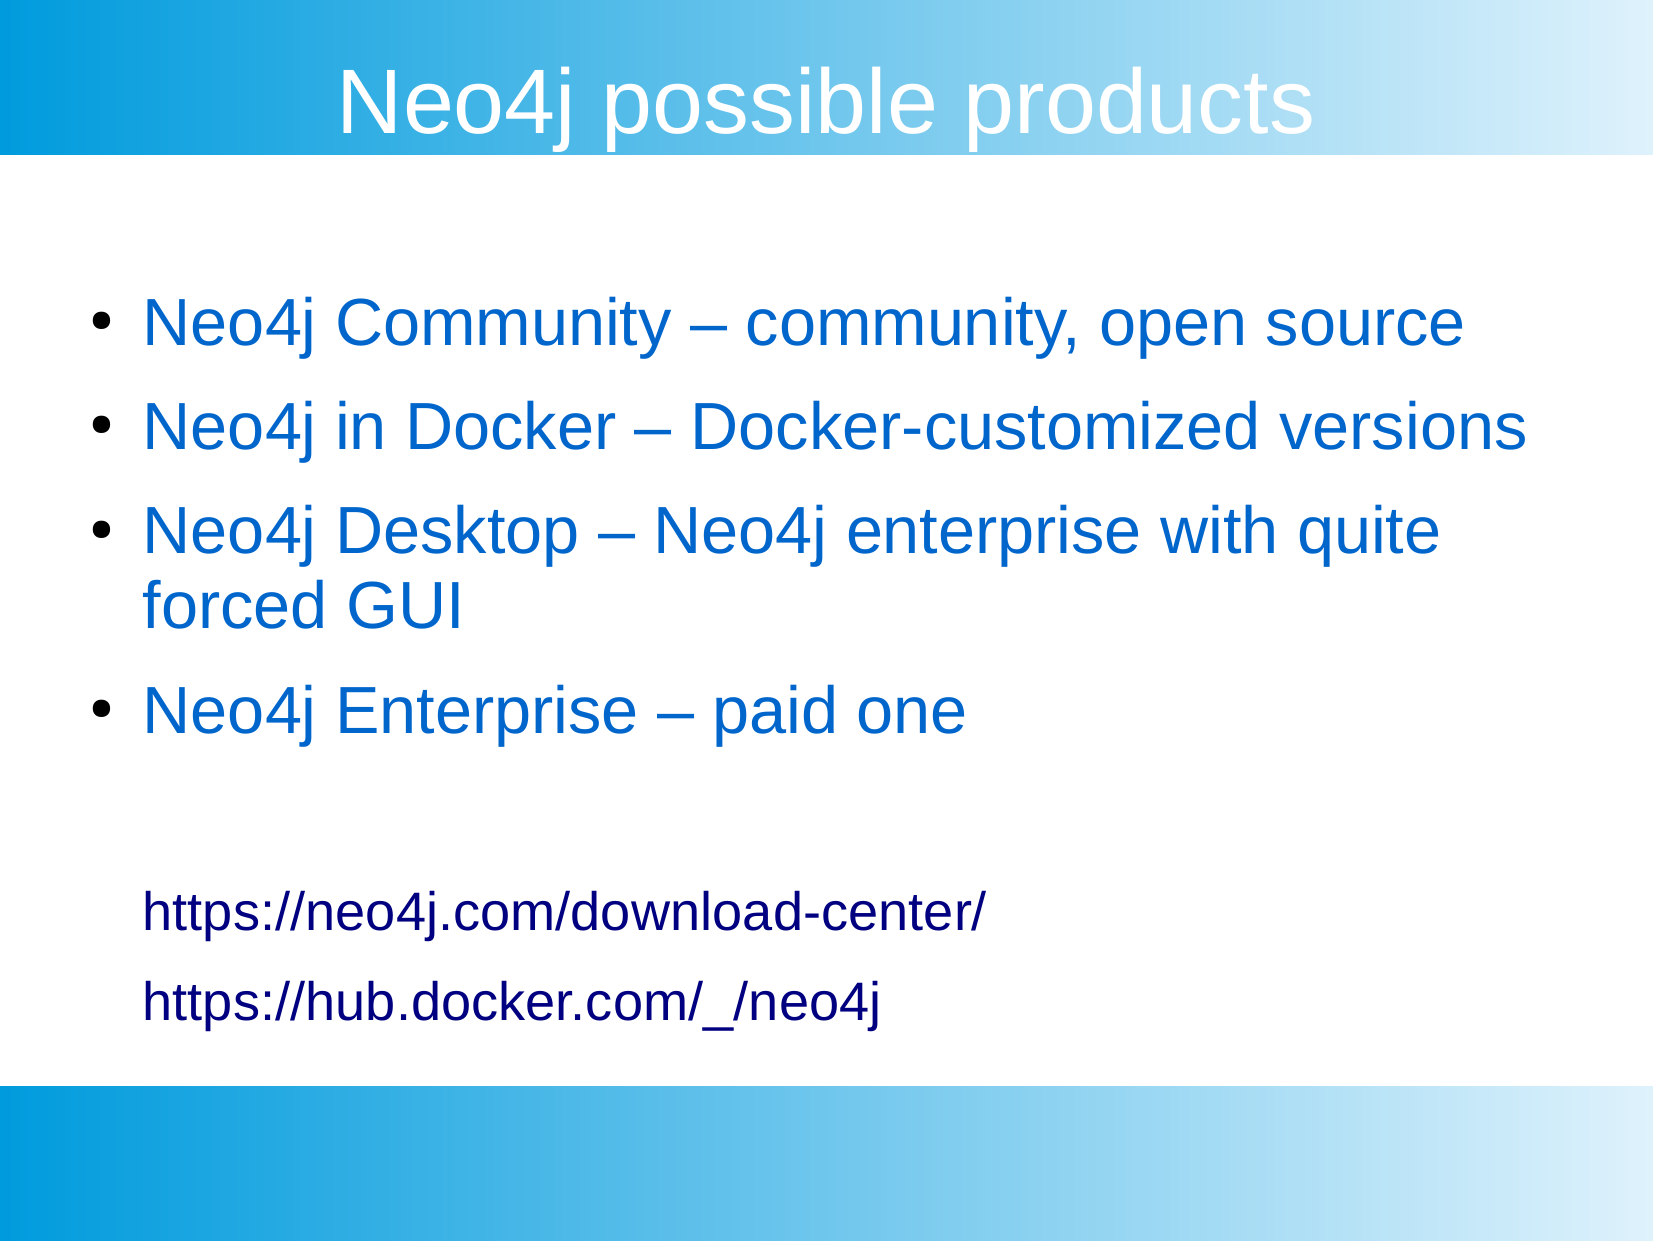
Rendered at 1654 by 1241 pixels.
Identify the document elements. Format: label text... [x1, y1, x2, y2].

title Neo4j possible products [82, 49, 1571, 155]
list Neo4j Community – community, open source Neo4j in Docker – Docker-customized versions Neo4j Desktop – Neo4j enterprise with quite forced GUI Neo4j Enterprise – paid one https://neo4j.com/download-center/ https://hub.docker.com/_/neo4j [71, 285, 1561, 1005]
